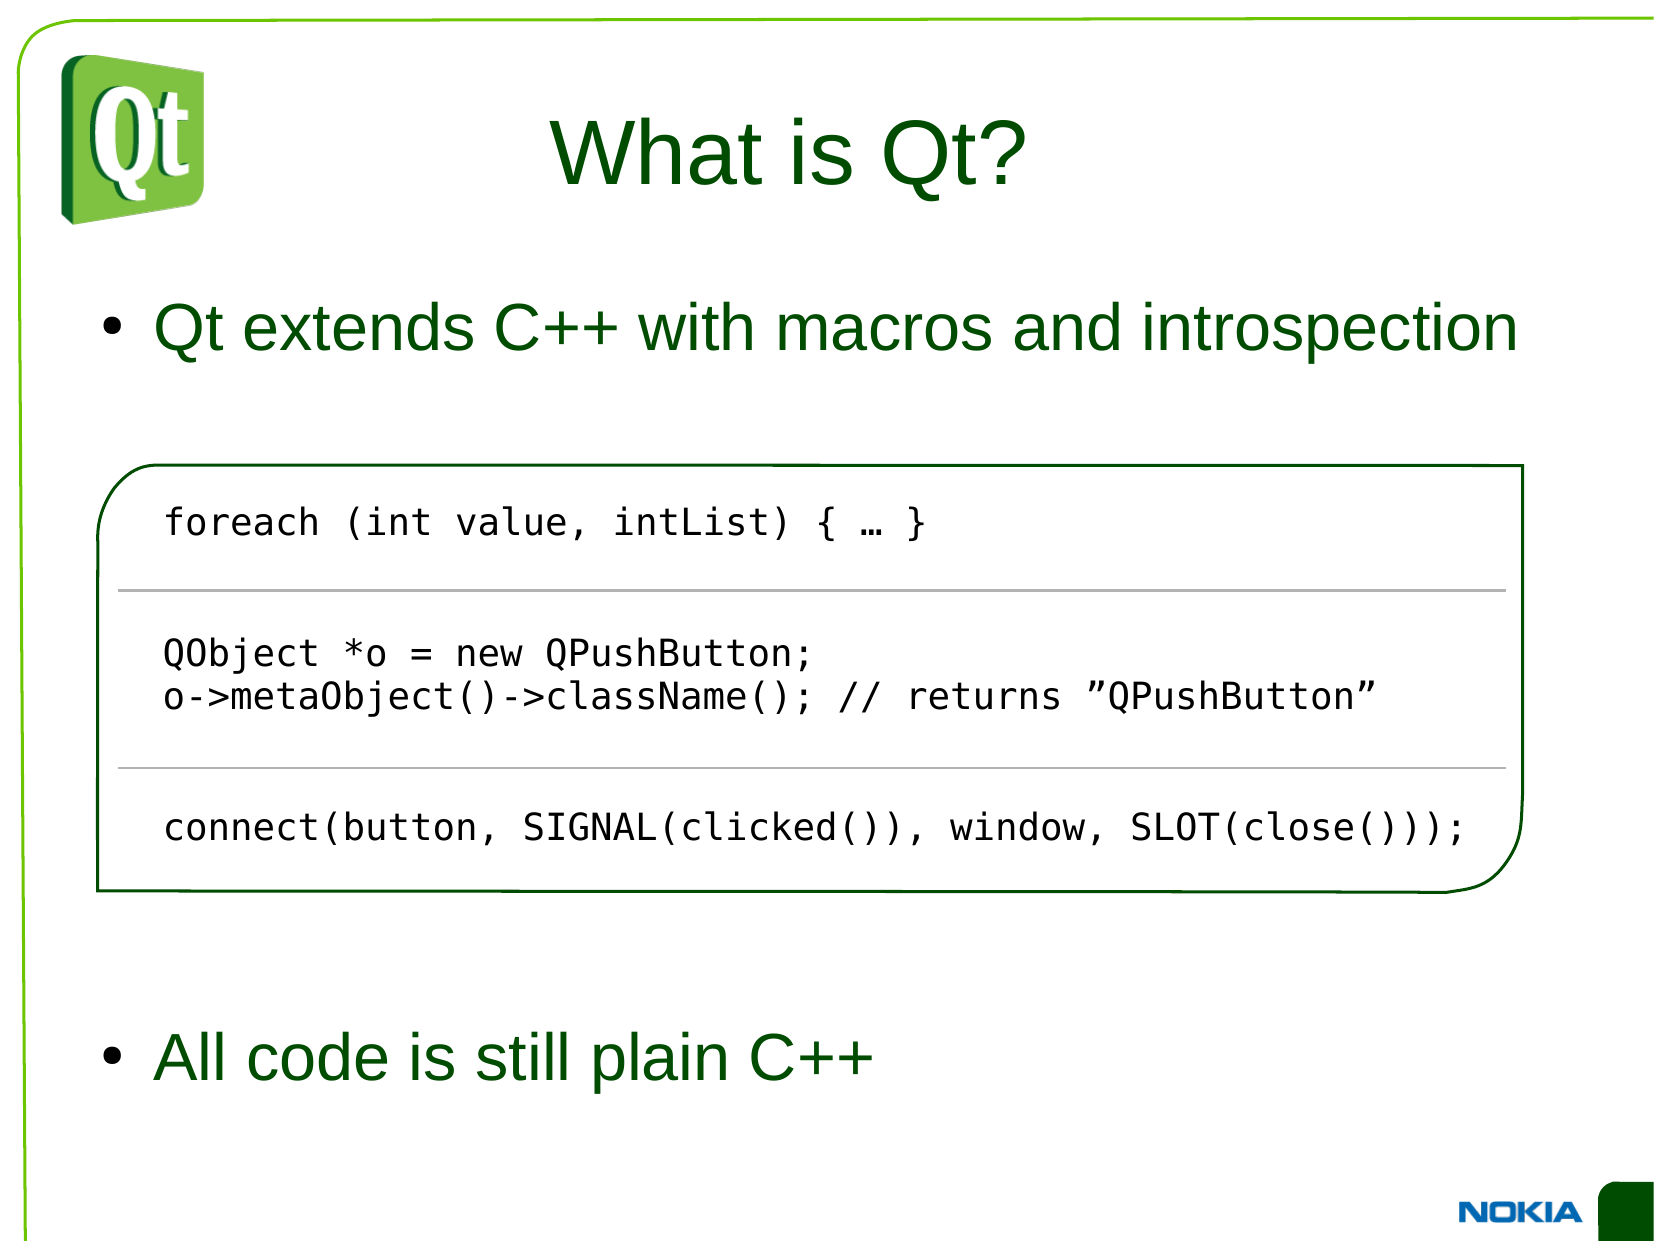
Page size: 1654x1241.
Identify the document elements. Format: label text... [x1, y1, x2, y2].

picture [1459, 1201, 1583, 1223]
text_box foreach (int value, intList) { … } QObject *o = new QPushButton; o->metaObject()->className(); // returns ”QPushButton” connect(button, SIGNAL(clicked()), window, SLOT(close())); [147, 769, 1487, 857]
title What is Qt? [251, 49, 1327, 257]
picture [61, 55, 204, 225]
text_box foreach (int value, intList) { … } QObject *o = new QPushButton; o->metaObject()->className(); // returns ”QPushButton” connect(button, SIGNAL(clicked()), window, SLOT(close())); [147, 493, 1487, 589]
list Qt extends C++ with macros and introspection All code is still plain C++ [82, 290, 1571, 1094]
text_box foreach (int value, intList) { … } QObject *o = new QPushButton; o->metaObject()->className(); // returns ”QPushButton” connect(button, SIGNAL(clicked()), window, SLOT(close())); [147, 592, 1487, 767]
